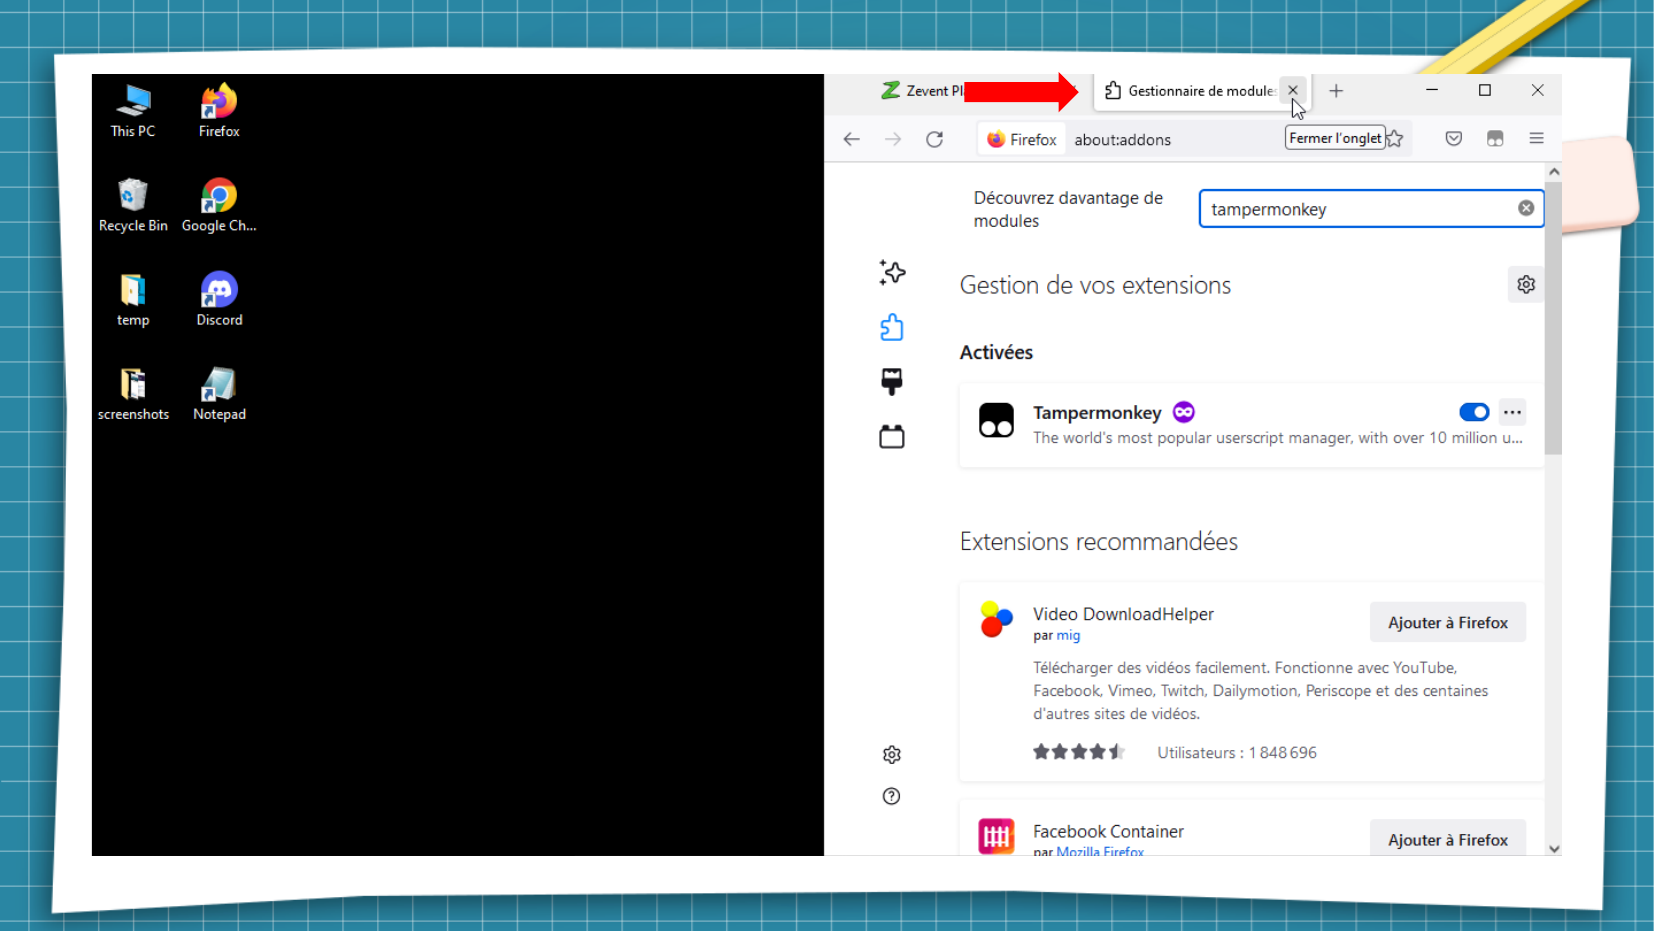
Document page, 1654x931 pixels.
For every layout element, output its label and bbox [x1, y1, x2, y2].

text_box [965, 74, 1078, 110]
picture [91, 74, 1562, 856]
